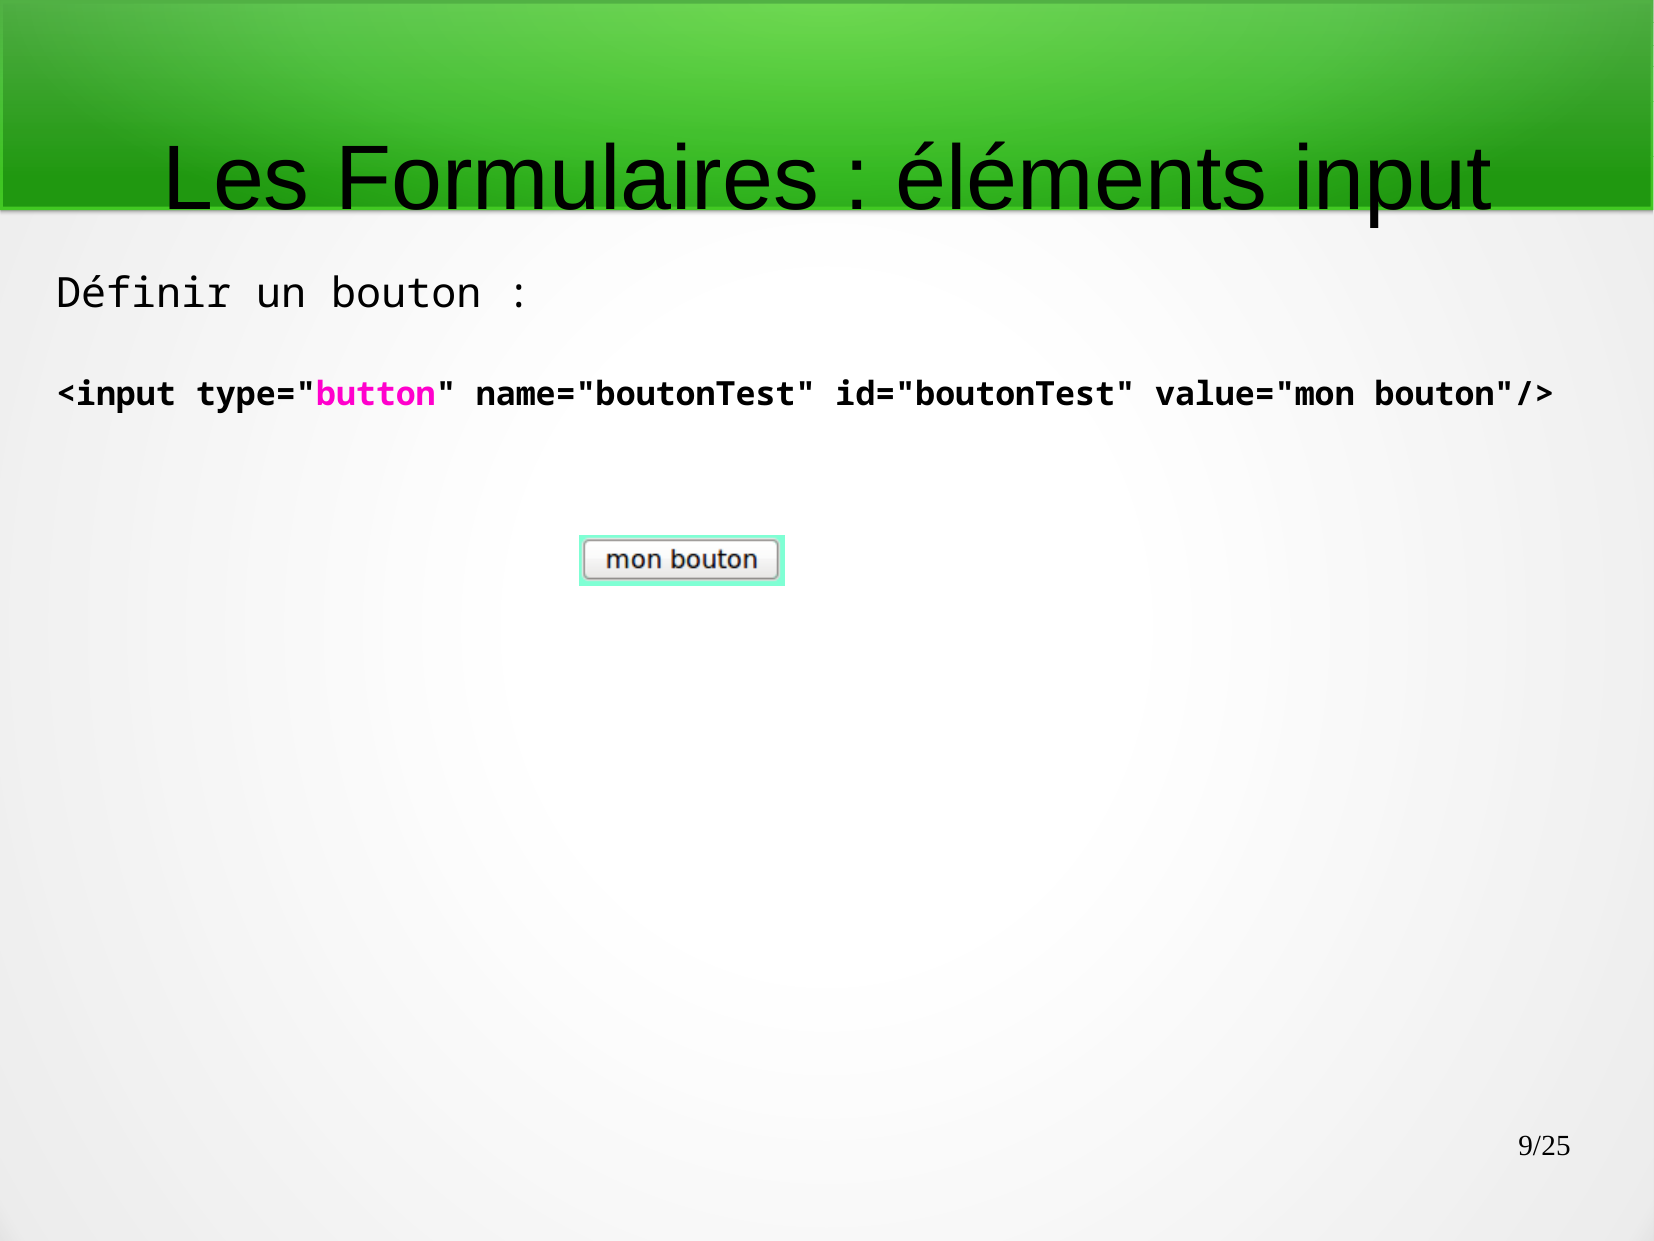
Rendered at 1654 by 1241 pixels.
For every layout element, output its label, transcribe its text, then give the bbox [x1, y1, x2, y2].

picture [579, 535, 785, 586]
text_box Définir un bouton : <input type="button" name="boutonTest" id="boutonTest" value="mon bouton"/> [55, 265, 1624, 1188]
title Les Formulaires : éléments input [121, 77, 1534, 265]
